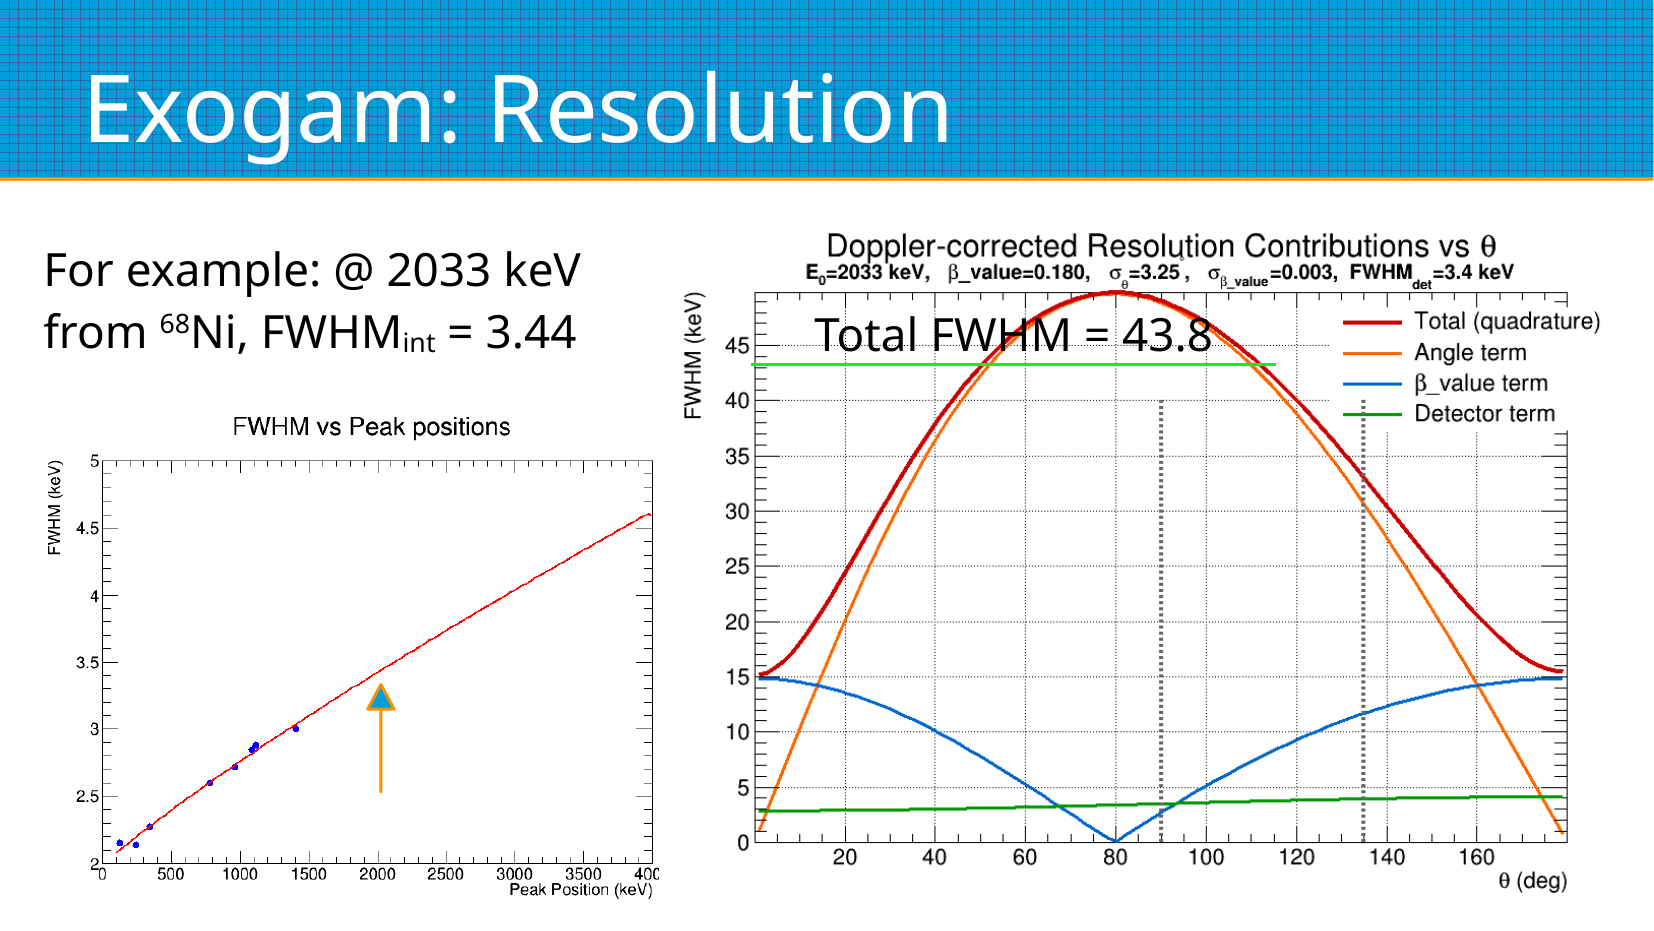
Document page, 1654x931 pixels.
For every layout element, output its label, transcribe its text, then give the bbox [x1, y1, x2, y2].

text_box For example: @ 2033 keV from 68Ni, FWHMint = 3.44 [37, 225, 659, 376]
title Exogam: Resolution [82, 14, 1571, 171]
text_box [367, 684, 395, 792]
picture [37, 224, 1651, 901]
